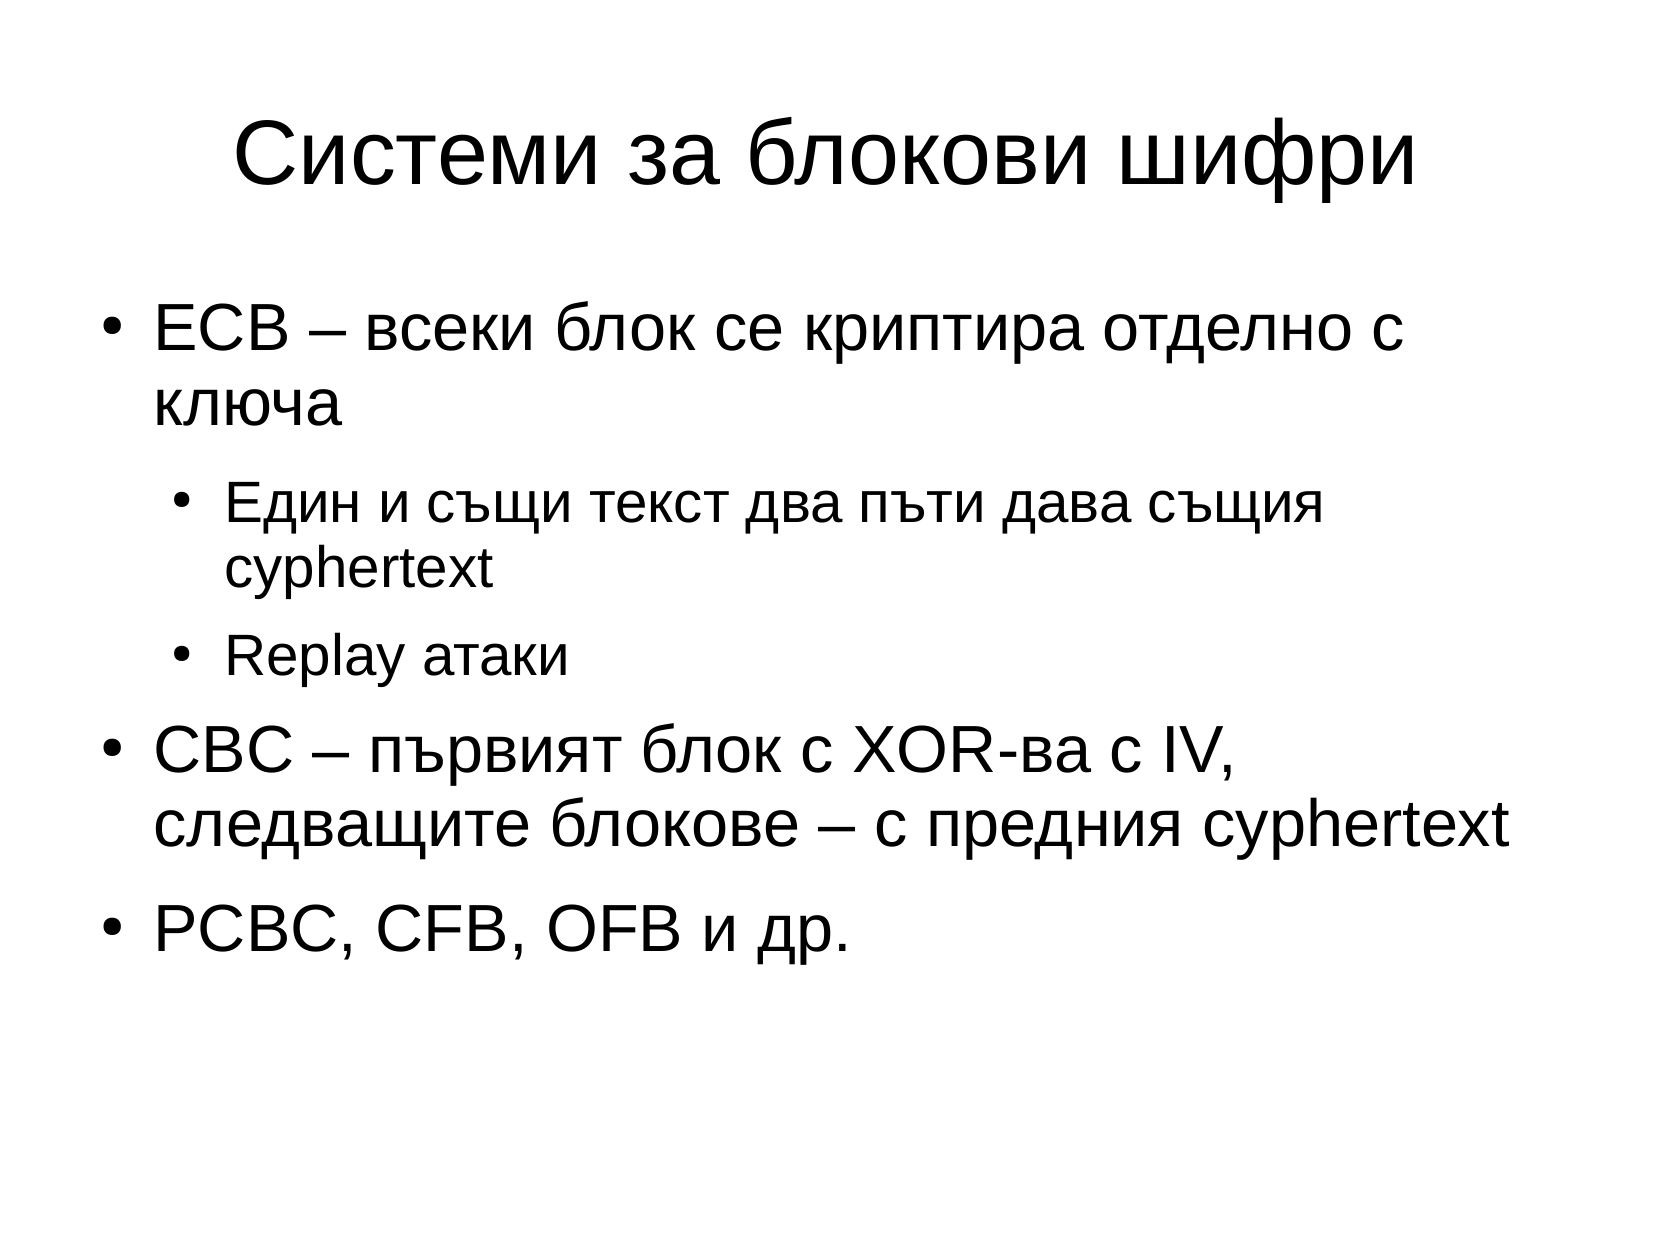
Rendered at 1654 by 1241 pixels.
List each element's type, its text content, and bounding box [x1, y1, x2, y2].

title Системи за блокови шифри [82, 56, 1571, 250]
list ECB – всеки блок се криптира отделно с ключа Един и същи текст два пъти дава същия cyphertext Replay атаки CBC – първият блок с XOR-ва с IV, следващите блокове – с предния cyphertext PCBC, CFB, OFB и др. [82, 290, 1571, 1109]
